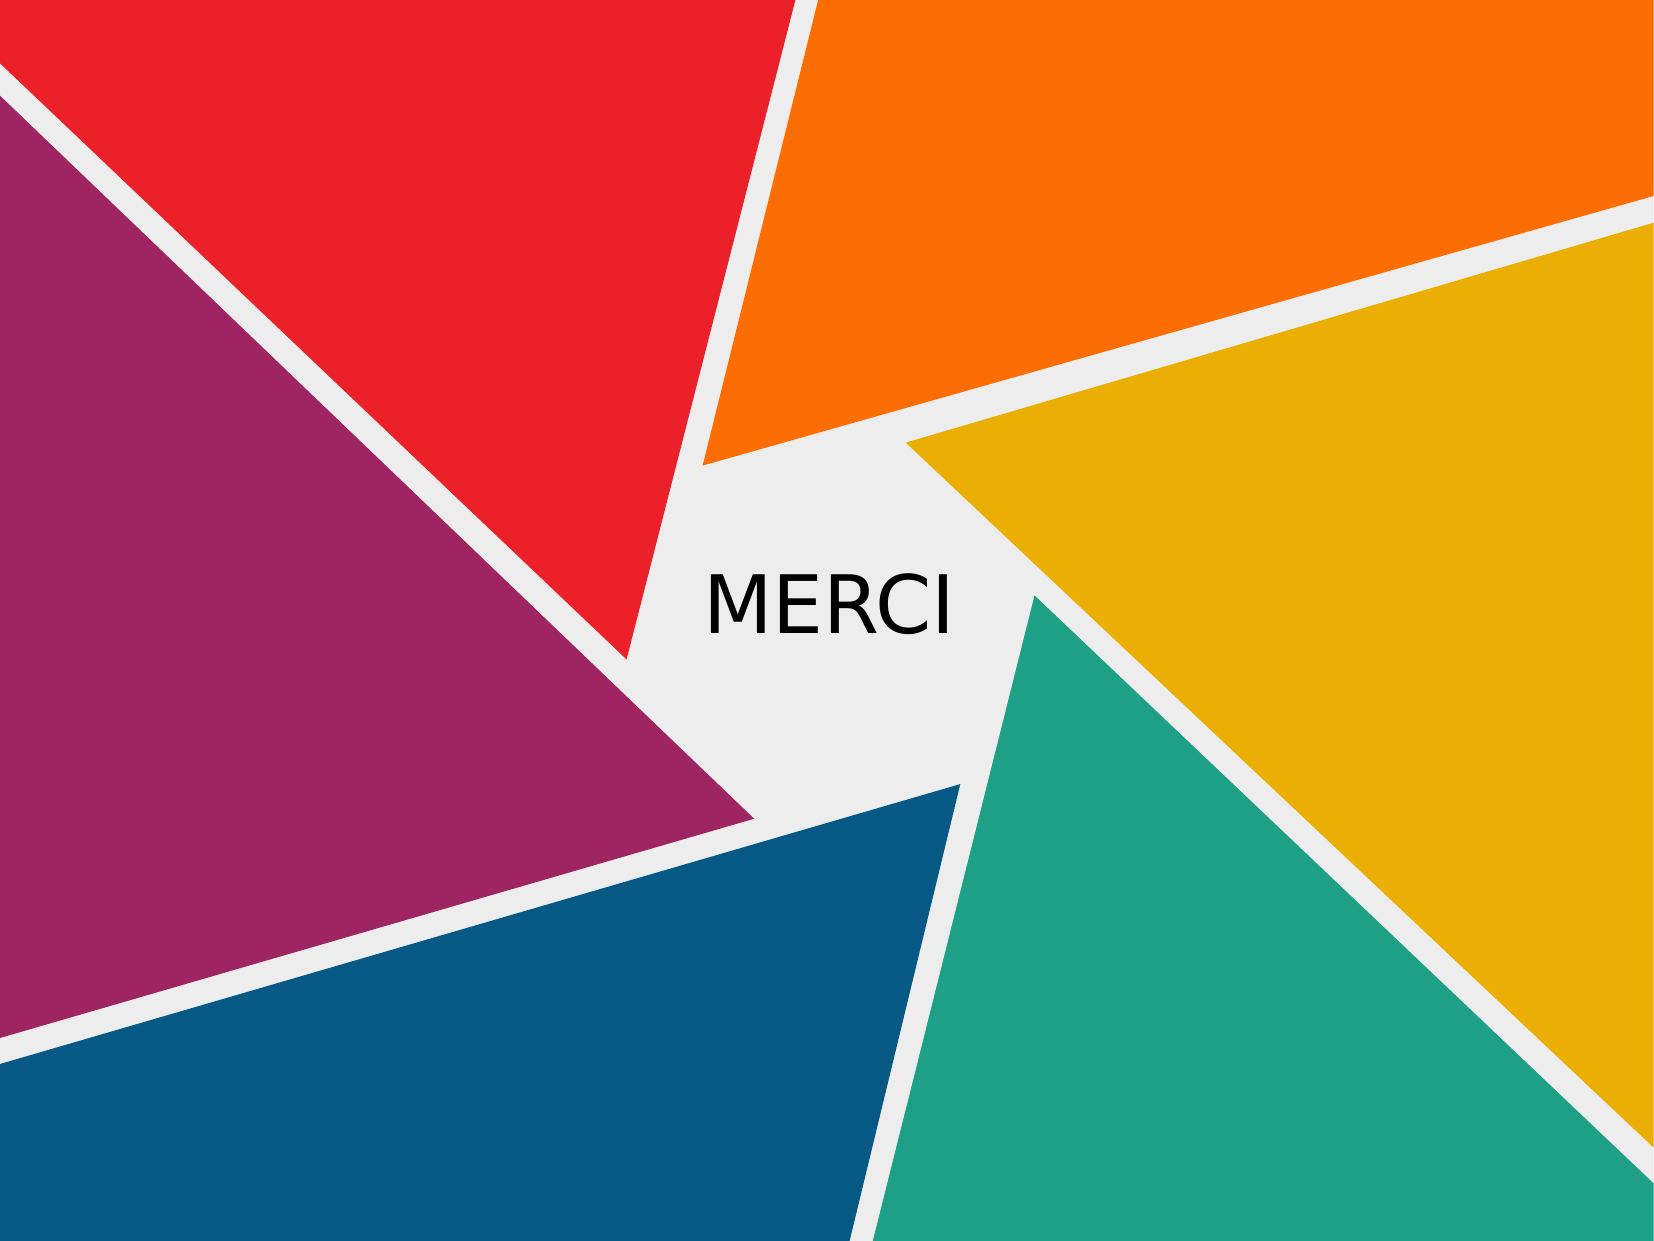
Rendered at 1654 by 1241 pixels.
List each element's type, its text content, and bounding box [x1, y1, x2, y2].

list MERCI [686, 559, 973, 658]
